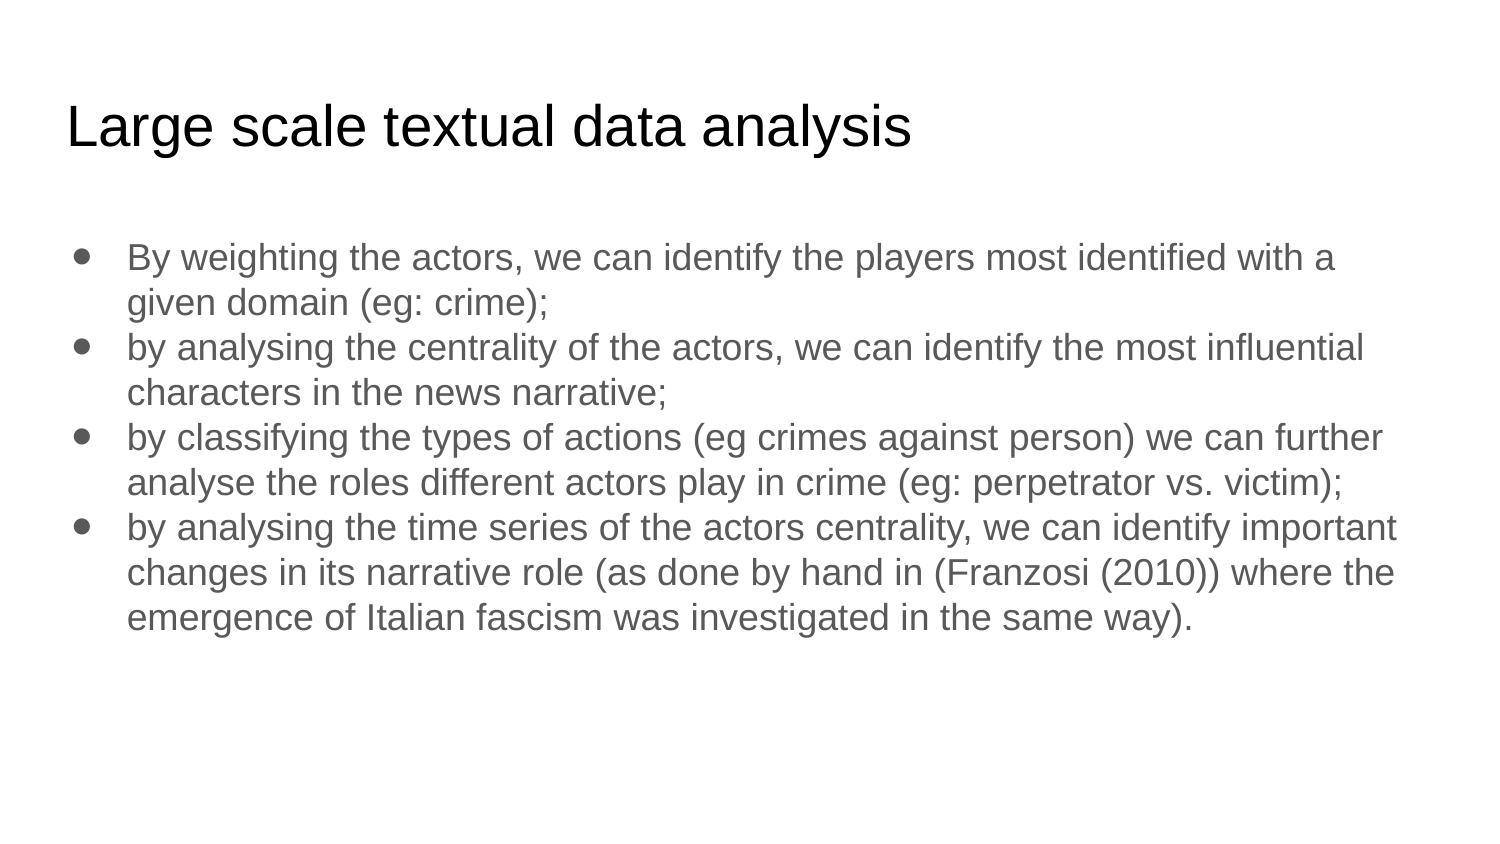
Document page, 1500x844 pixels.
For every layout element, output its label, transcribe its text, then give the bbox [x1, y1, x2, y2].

list By weighting the actors, we can identify the players most identified with a given domain (eg: crime); by analysing the centrality of the actors, we can identify the most influential characters in the news narrative; by classifying the types of actions (eg crimes against person) we can further analyse the roles different actors play in crime (eg: perpetrator vs. victim); by analysing the time series of the actors centrality, we can identify important changes in its narrative role (as done by hand in (Franzosi (2010)) where the emergence of Italian fascism was investigated in the same way). [36, 217, 1435, 830]
title Large scale textual data analysis [51, 72, 1449, 167]
